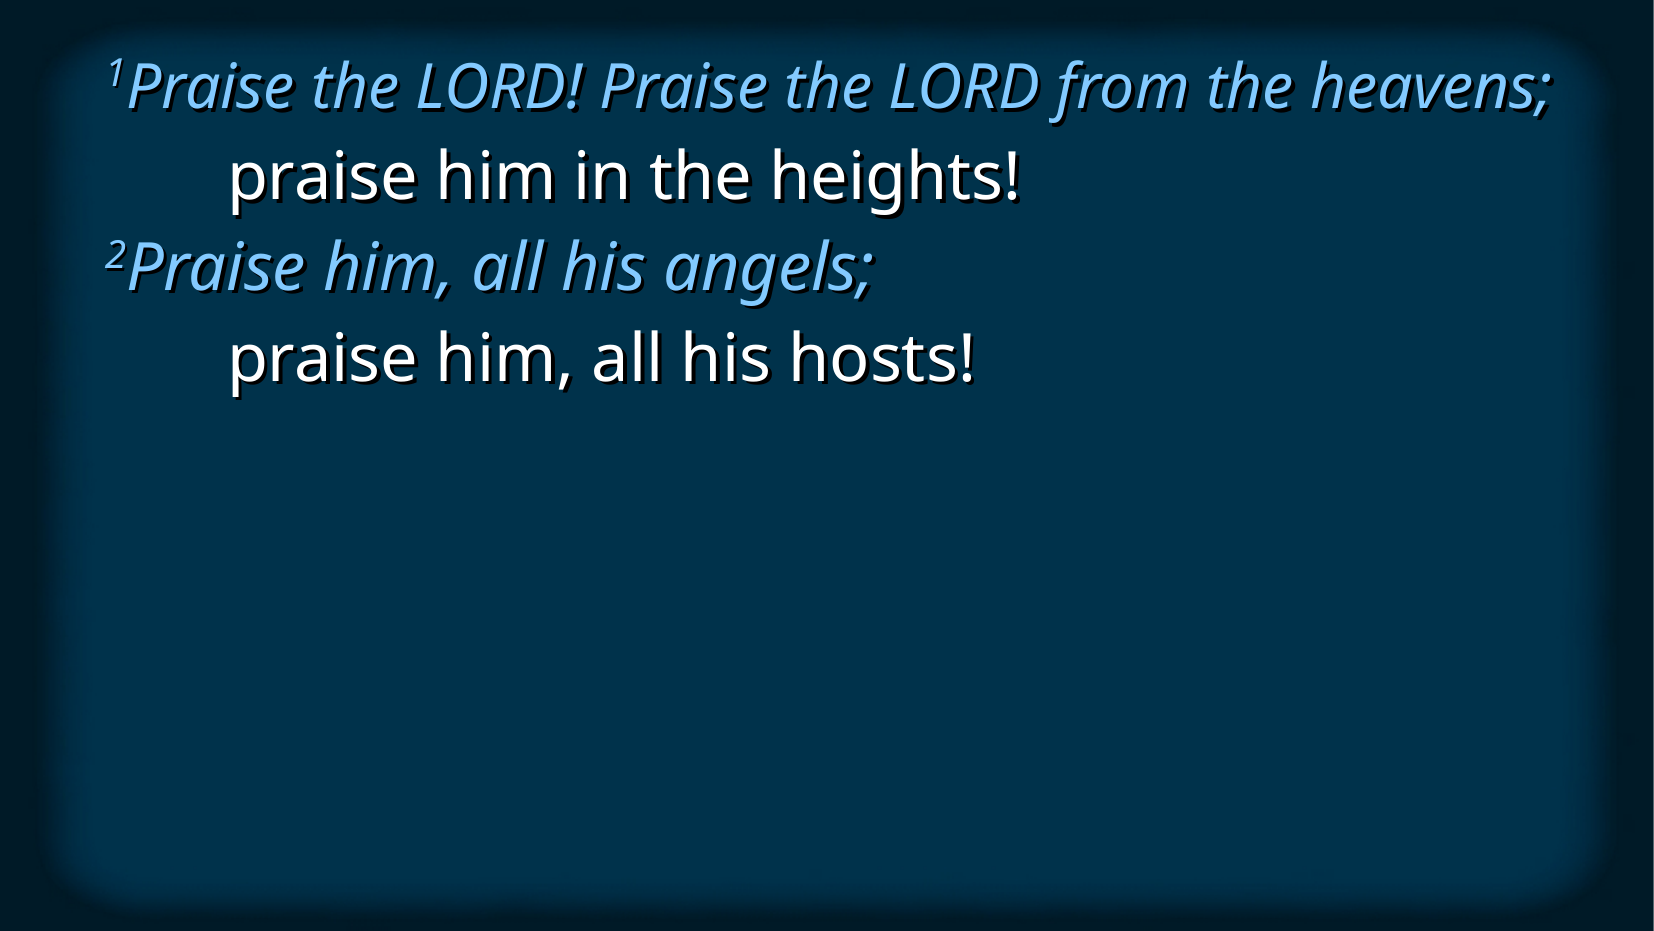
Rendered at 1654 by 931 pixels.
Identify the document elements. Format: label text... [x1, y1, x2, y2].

text_box 1Praise the LORD! Praise the LORD from the heavens; praise him in the heights! 2Praise him, all his angels; praise him, all his hosts! [90, 30, 1576, 400]
picture [0, 0, 1654, 931]
